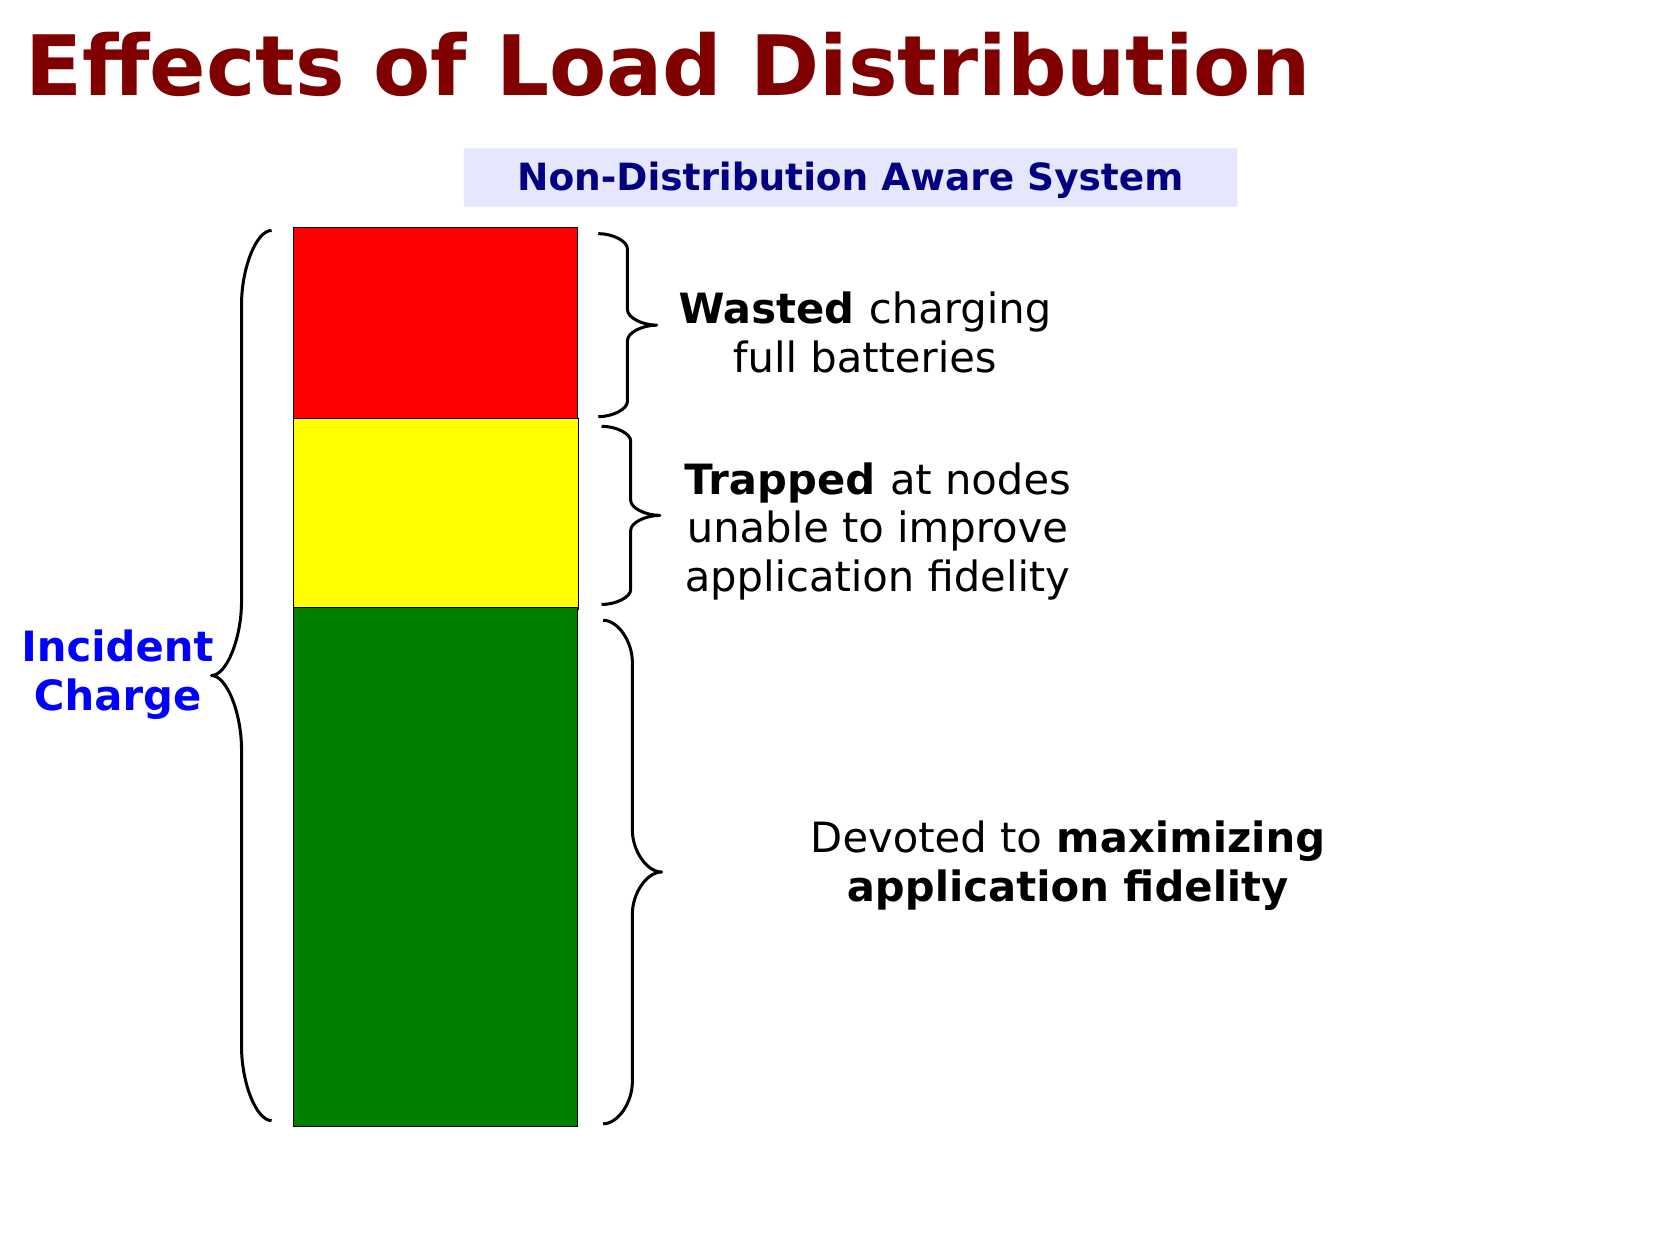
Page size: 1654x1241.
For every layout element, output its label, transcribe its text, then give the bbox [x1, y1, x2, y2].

text_box Devoted to maximizing application fidelity [663, 806, 1473, 925]
title Effects of Load Distribution [25, 18, 1438, 116]
text_box Non-Distribution Aware System [463, 148, 1238, 207]
text_box Wasted charging full batteries [634, 277, 1096, 390]
text_box Incident Charge [0, 615, 236, 728]
text_box [293, 227, 579, 1127]
text_box Trapped at nodes unable to improve application fidelity [647, 448, 1108, 609]
